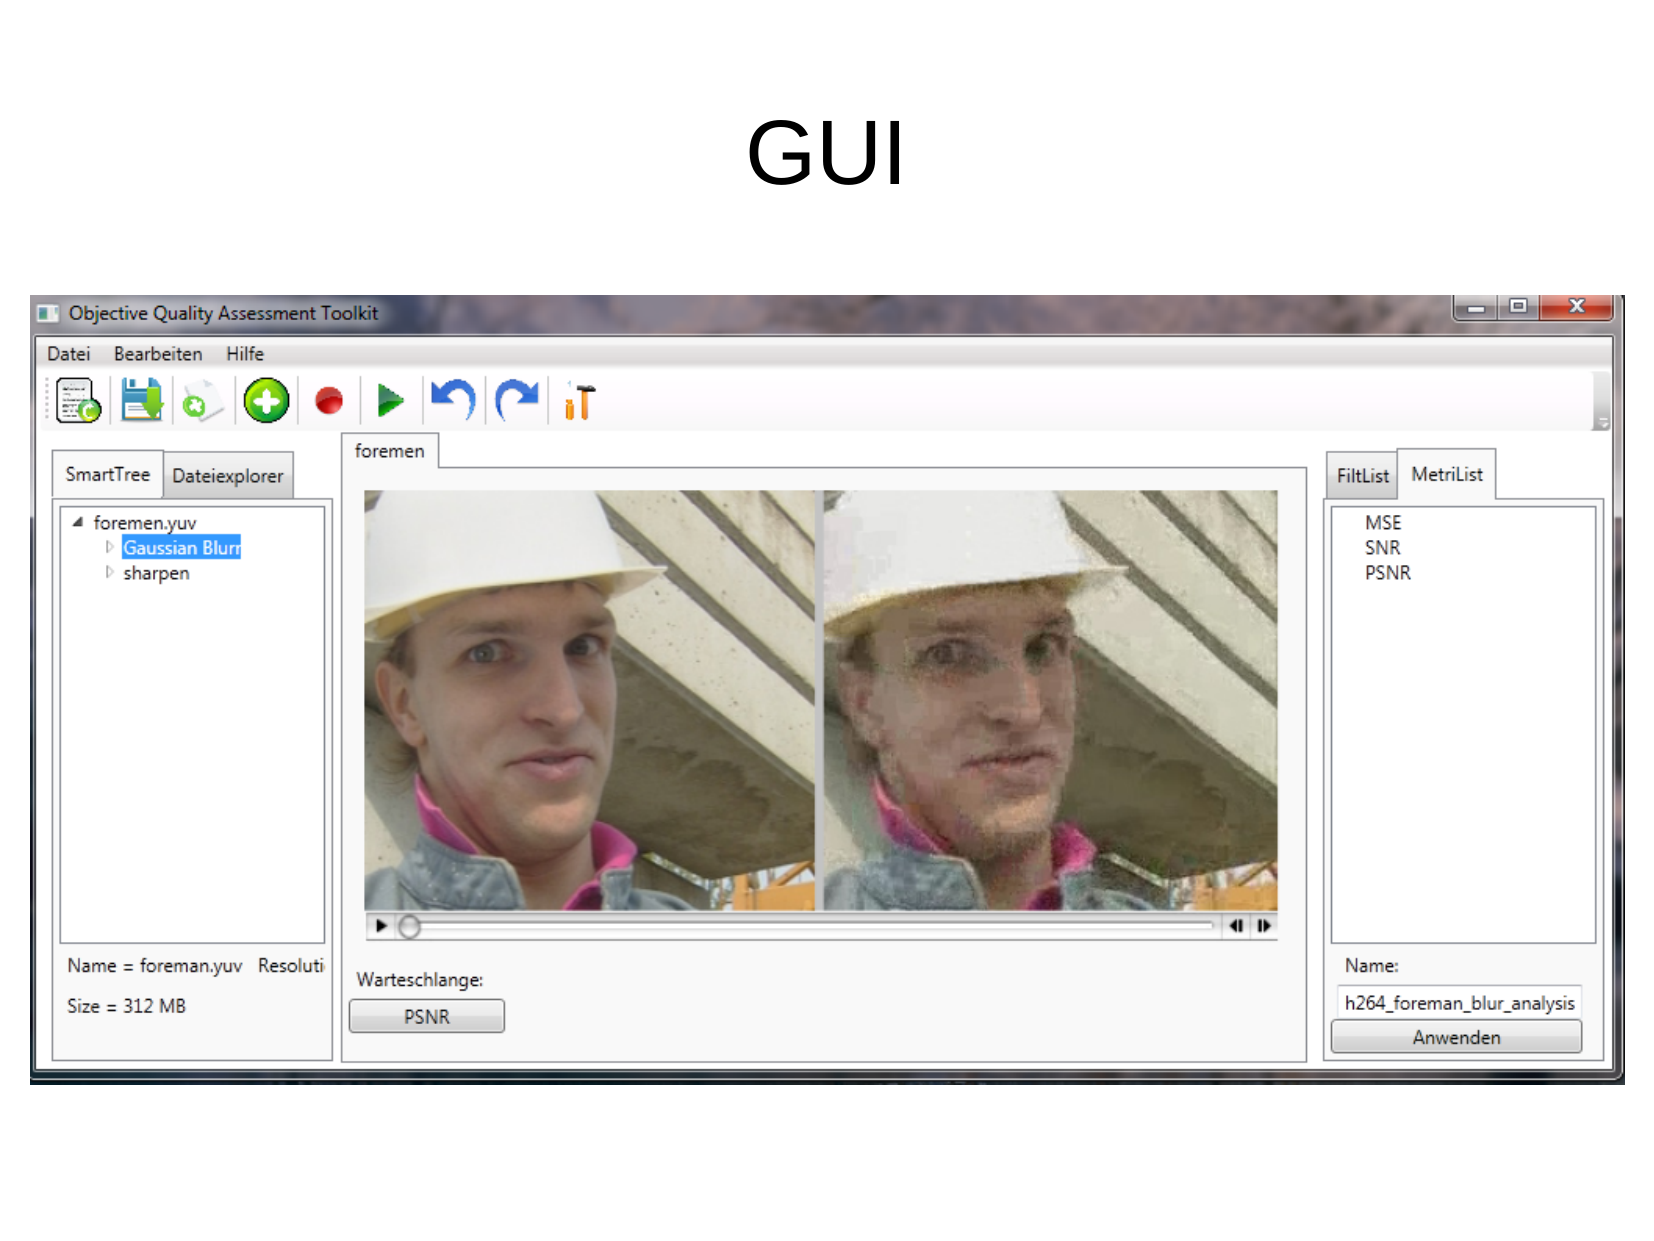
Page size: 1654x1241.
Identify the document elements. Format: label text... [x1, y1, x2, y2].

title GUI [82, 49, 1571, 257]
picture [30, 295, 1625, 1085]
